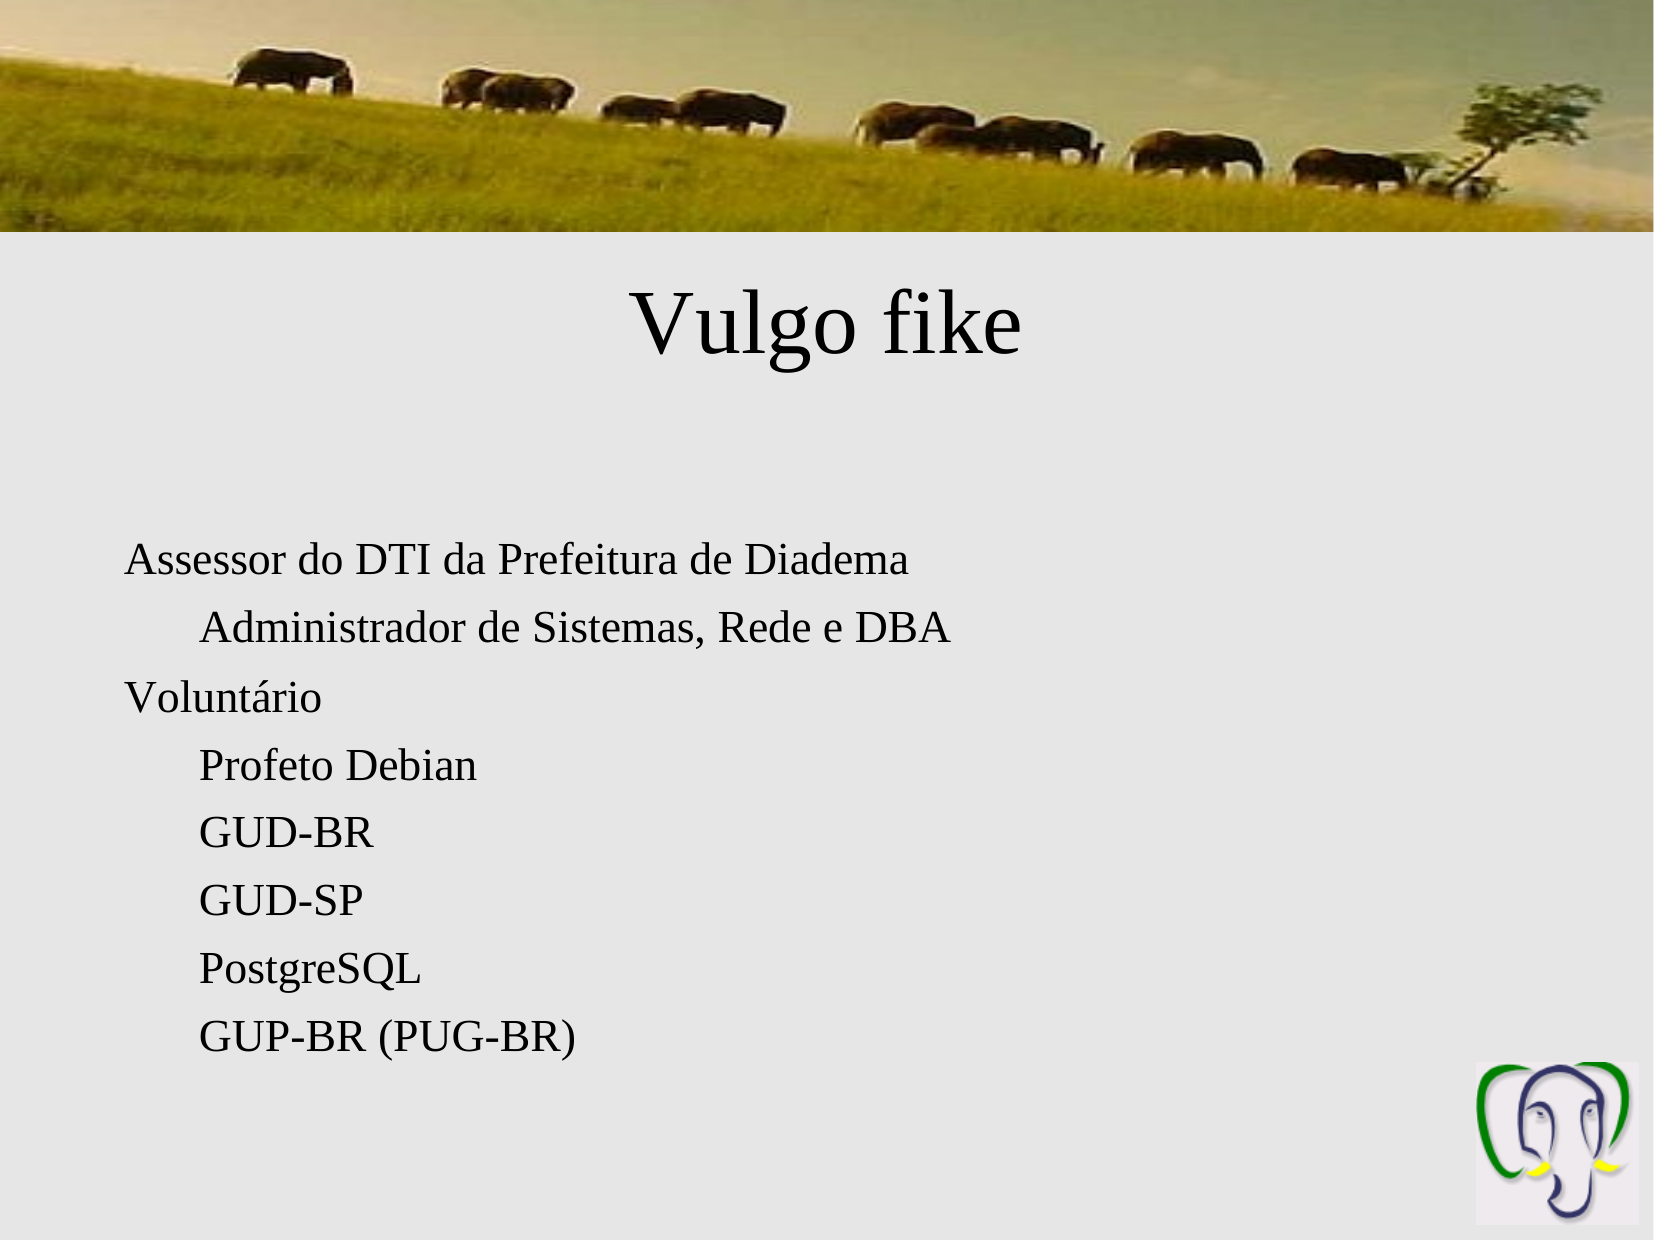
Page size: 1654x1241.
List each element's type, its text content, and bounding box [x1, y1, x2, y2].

title Vulgo fike [29, 263, 1625, 377]
list Assessor do DTI da Prefeitura de Diadema Administrador de Sistemas, Rede e DBA Voluntário Profeto Debian GUD-BR GUD-SP PostgreSQL GUP-BR (PUG-BR) [124, 531, 1530, 1081]
picture [0, 0, 1654, 232]
picture [1476, 1062, 1639, 1225]
